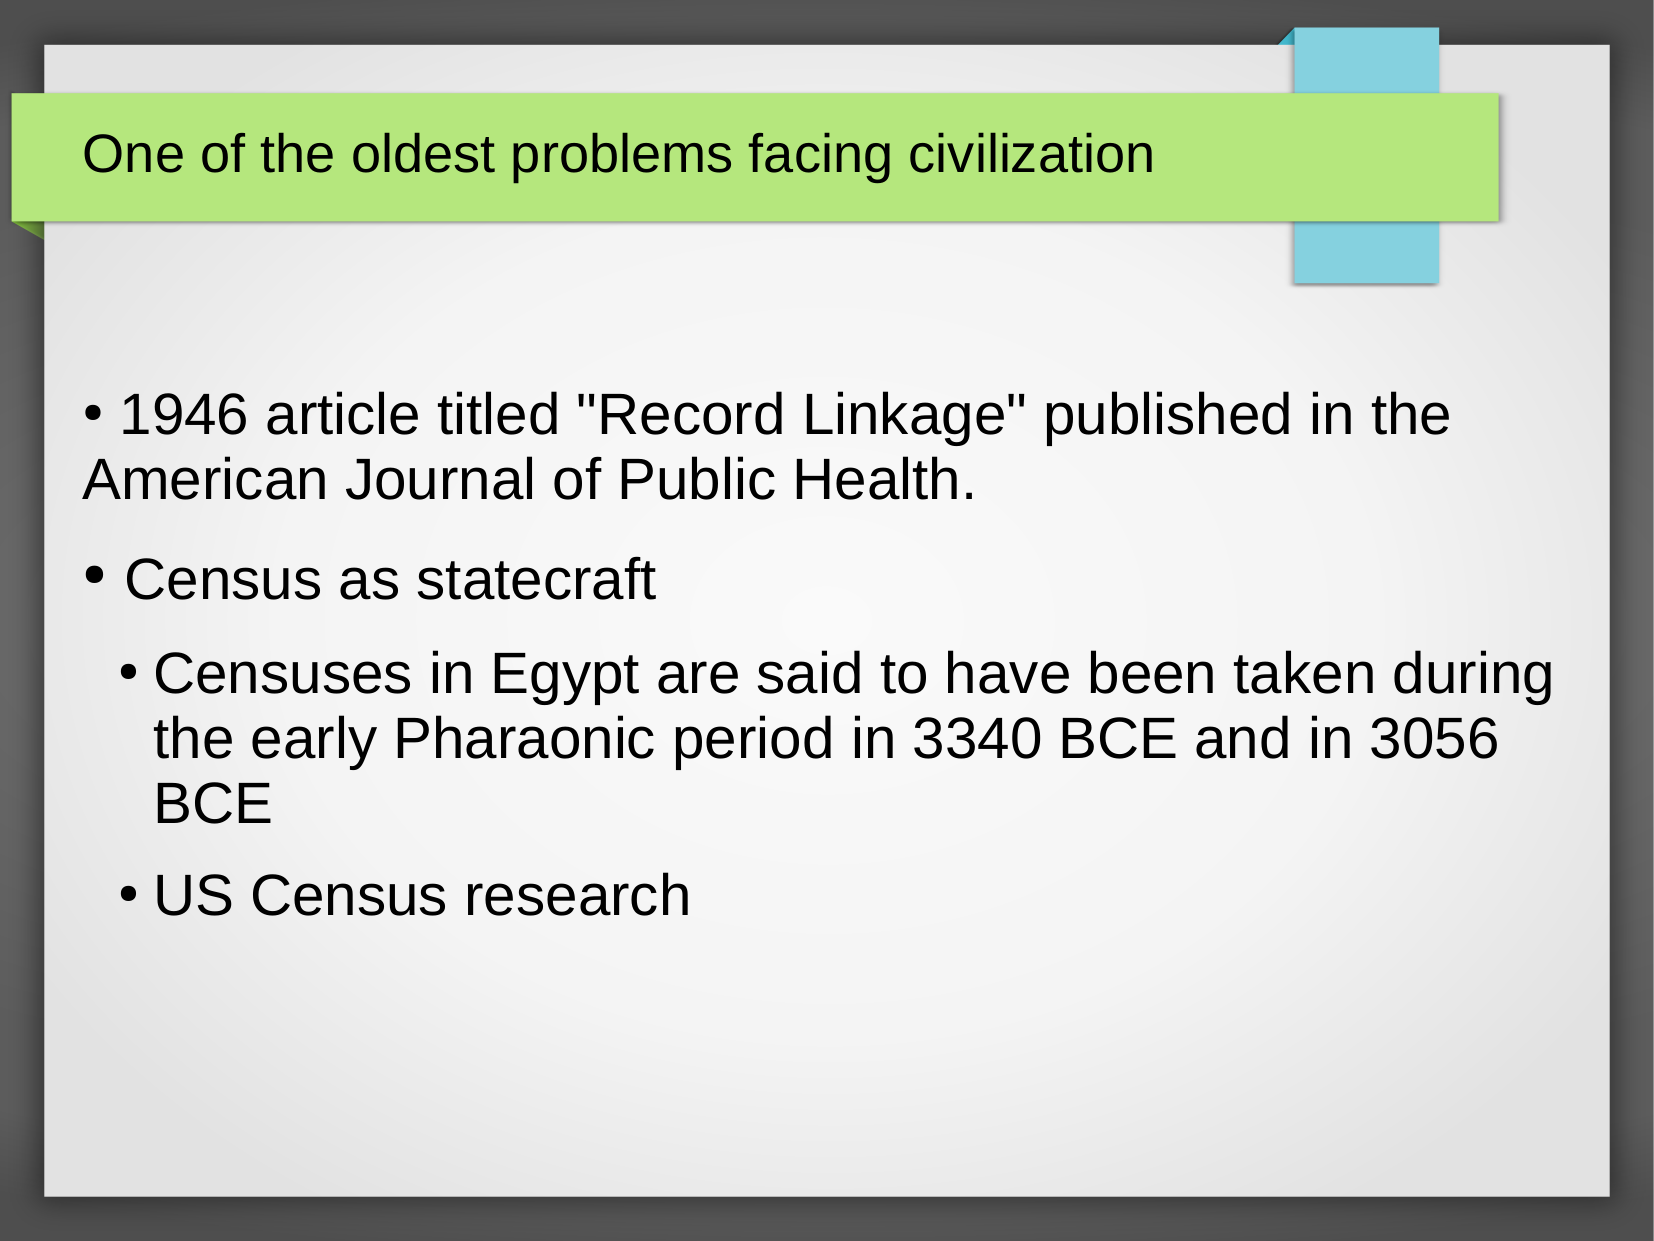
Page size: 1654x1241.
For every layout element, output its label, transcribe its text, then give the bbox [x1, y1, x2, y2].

picture [0, 0, 1654, 1241]
title One of the oldest problems facing civilization [82, 94, 1264, 213]
subtitle 1946 article titled "Record Linkage" published in the American Journal of Public Health. Census as statecraft Censuses in Egypt are said to have been taken during the early Pharaonic period in 3340 BCE and in 3056 BCE US Census research [82, 233, 1571, 1077]
